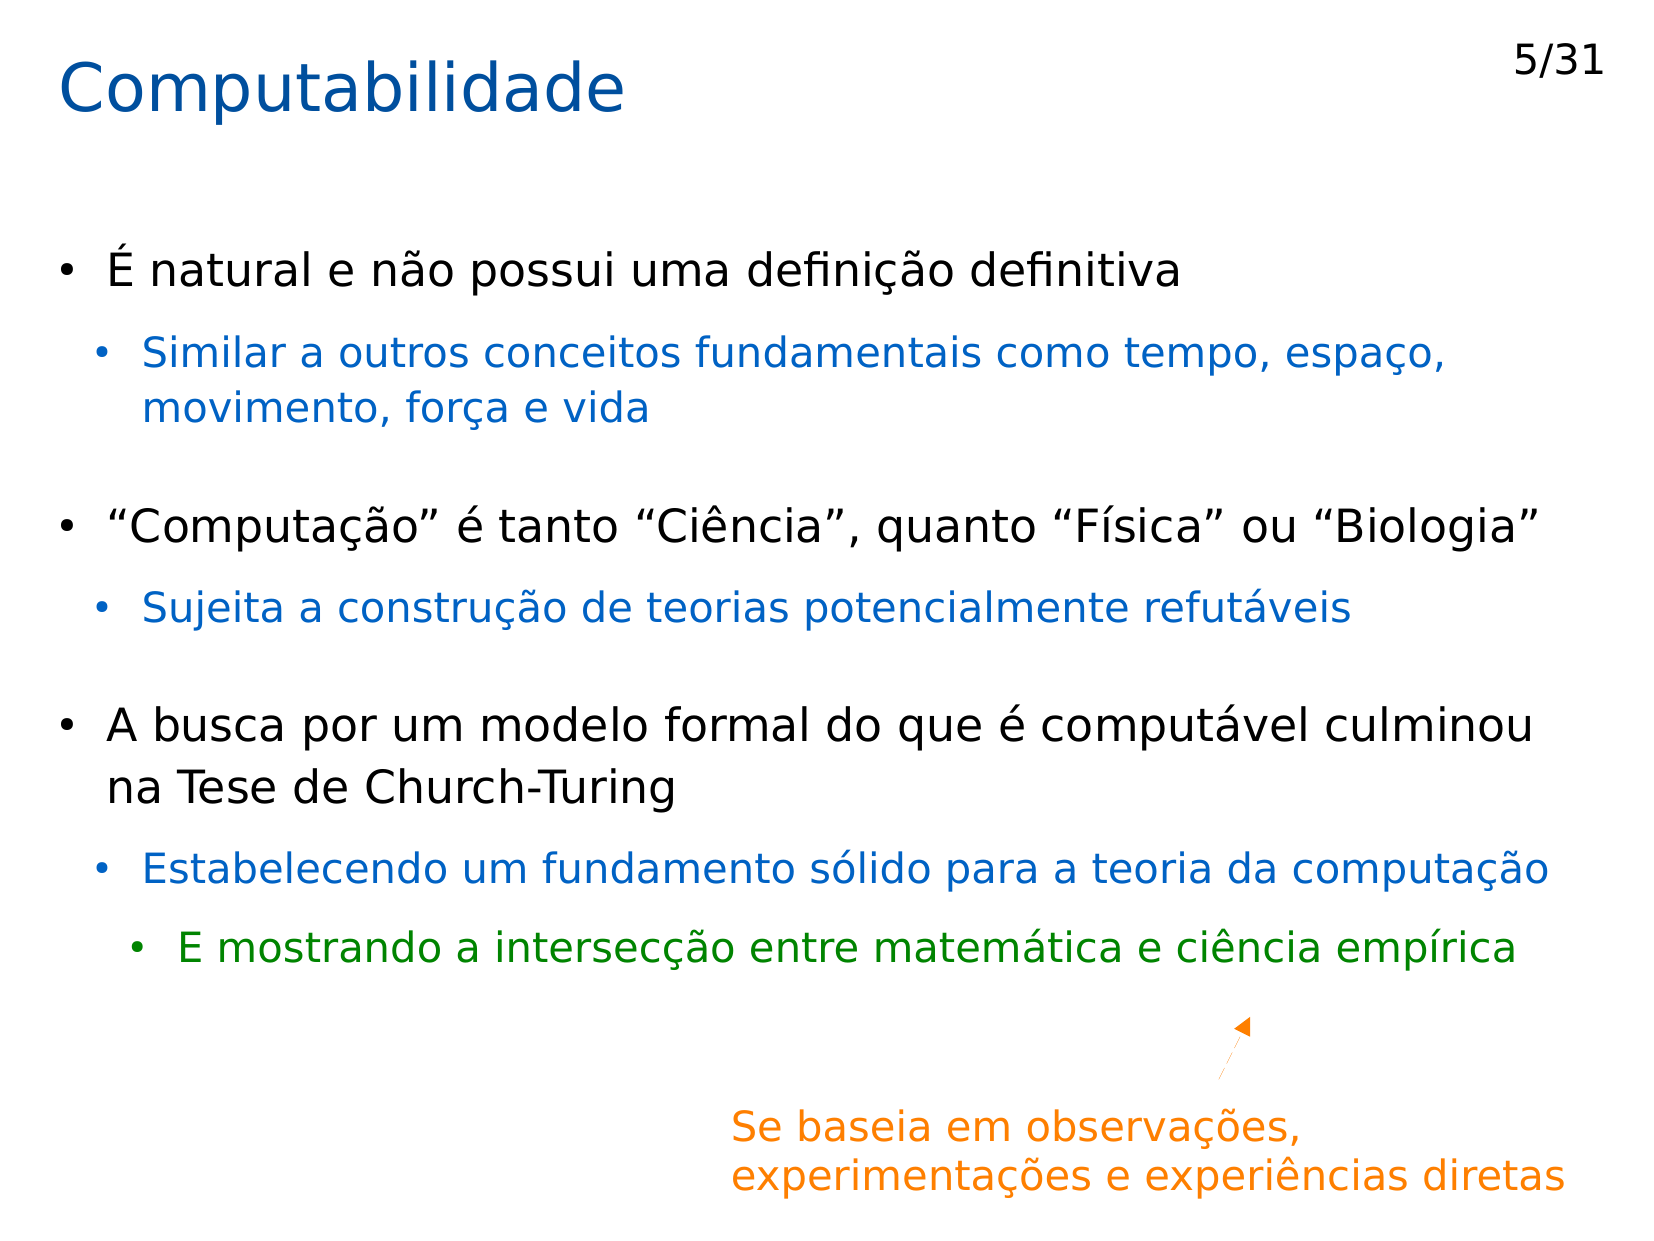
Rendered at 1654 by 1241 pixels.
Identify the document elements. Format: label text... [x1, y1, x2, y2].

text_box Se baseia em observações, experimentações e experiências diretas [715, 1095, 1602, 1211]
title Computabilidade [59, 29, 1506, 148]
list É natural e não possui uma definição definitiva Similar a outros conceitos fundamentais como tempo, espaço, movimento, força e vida “Computação” é tanto “Ciência”, quanto “Física” ou “Biologia” Sujeita a construção de teorias potencialmente refutáveis A busca por um modelo formal do que é computável culminou na Tese de Church-Turing Estabelecendo um fundamento sólido para a teoria da computação E mostrando a intersecção entre matemática e ciência empírica [59, 236, 1595, 1211]
